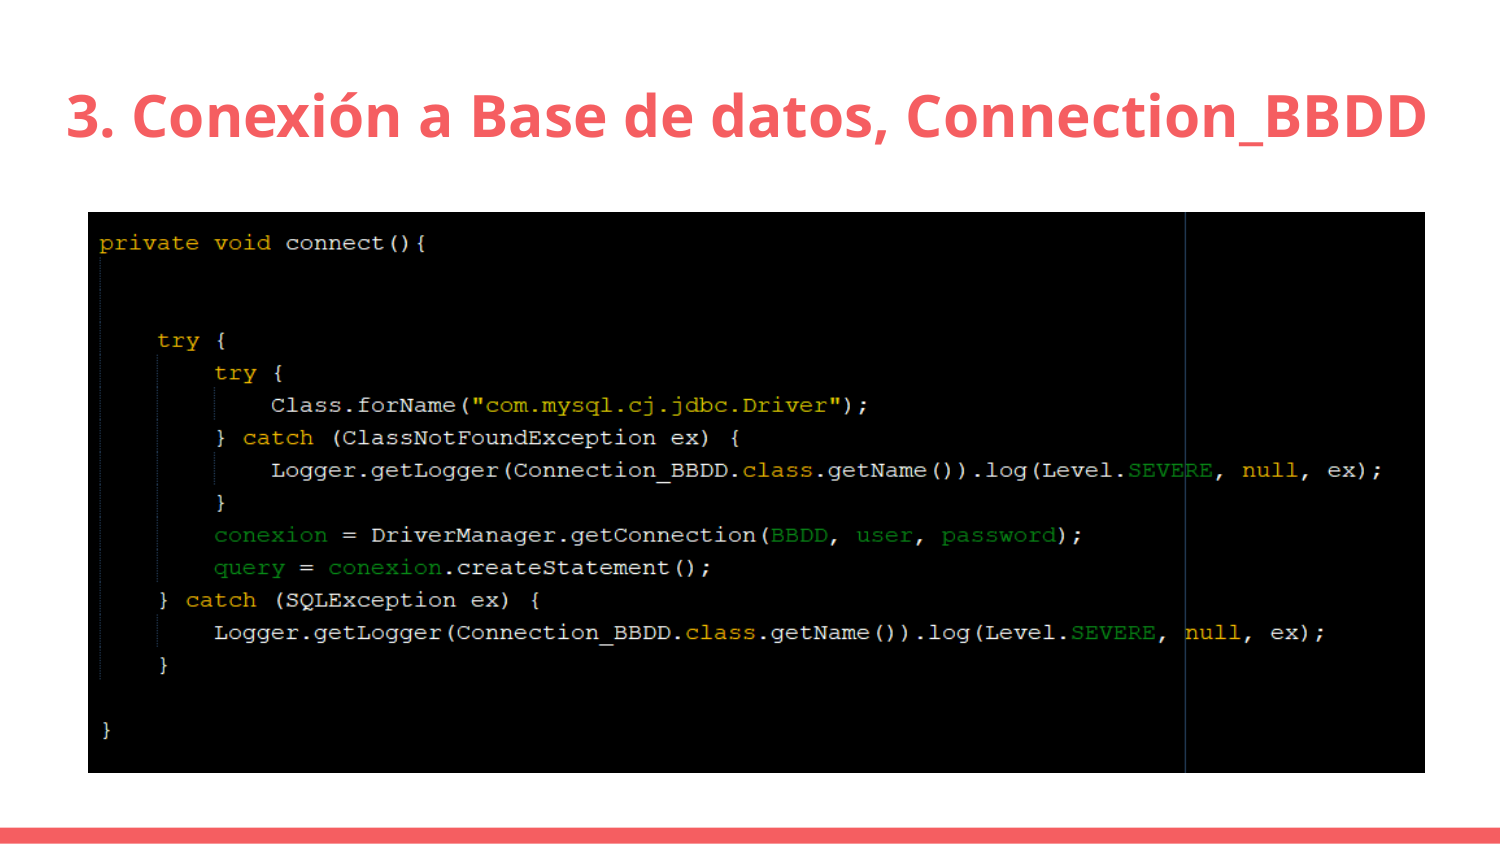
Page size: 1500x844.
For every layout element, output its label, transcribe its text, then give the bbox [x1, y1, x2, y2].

title 3. Conexión a Base de datos, Connection_BBDD [51, 64, 1449, 167]
picture [88, 212, 1425, 773]
